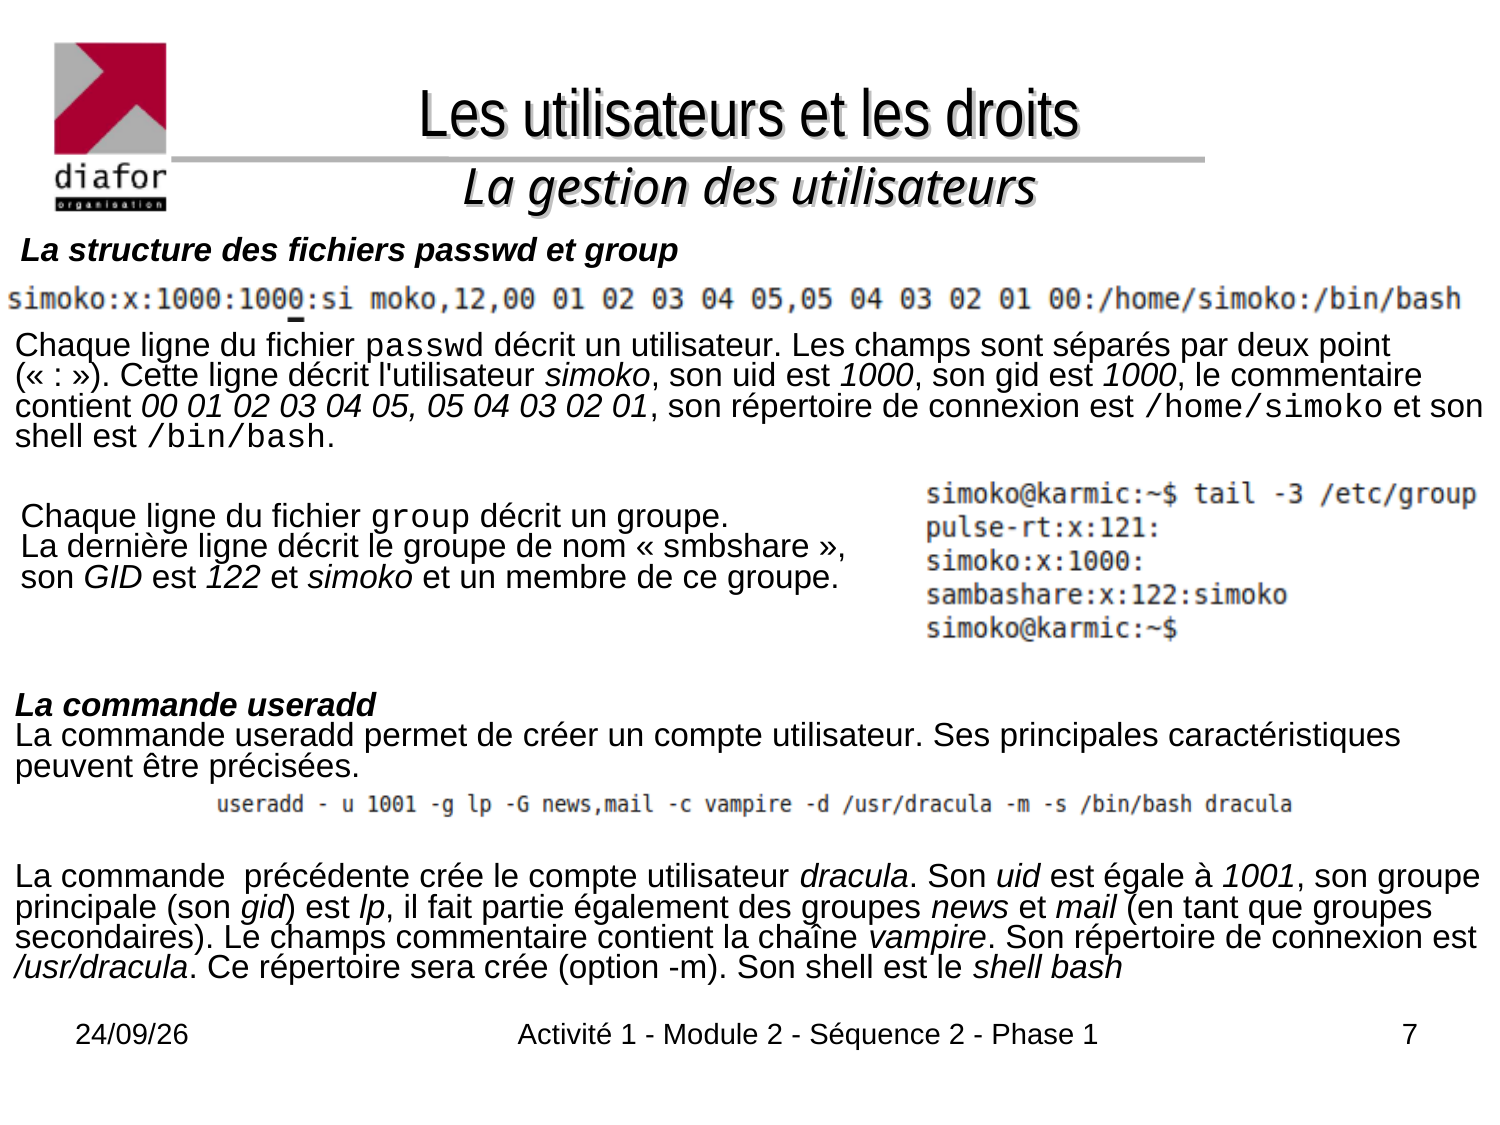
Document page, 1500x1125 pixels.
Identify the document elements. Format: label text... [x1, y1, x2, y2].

text_box La commande useradd La commande useradd permet de créer un compte utilisateur. Ses principales caractéristiques peuvent être précisées. [0, 685, 1429, 822]
title Les utilisateurs et les droits La gestion des utilisateurs [75, 45, 1426, 230]
text_box La structure des fichiers passwd et group [5, 230, 1500, 276]
text_box Chaque ligne du fichier passwd décrit un utilisateur. Les champs sont séparés par deux point (« : »). Cette ligne décrit l'utilisateur simoko, son uid est 1000, son gid est 1000, le commentaire contient 00 01 02 03 04 05, 05 04 03 02 01, son répertoire de connexion est /home/simoko et son shell est /bin/bash. [0, 324, 1500, 461]
text_box La commande précédente crée le compte utilisateur dracula. Son uid est égale à 1001, son groupe principale (son gid) est lp, il fait partie également des groupes news et mail (en tant que groupes secondaires). Le champs commentaire contient la chaîne vampire. Son répertoire de connexion est /usr/dracula. Ce répertoire sera crée (option -m). Son shell est le shell bash [0, 856, 1500, 993]
picture [209, 791, 1299, 822]
picture [924, 478, 1500, 650]
text_box Chaque ligne du fichier group décrit un groupe. La dernière ligne décrit le groupe de nom « smbshare », son GID est 122 et simoko et un membre de ce groupe. [5, 496, 873, 633]
picture [53, 42, 168, 213]
picture [5, 280, 1487, 322]
